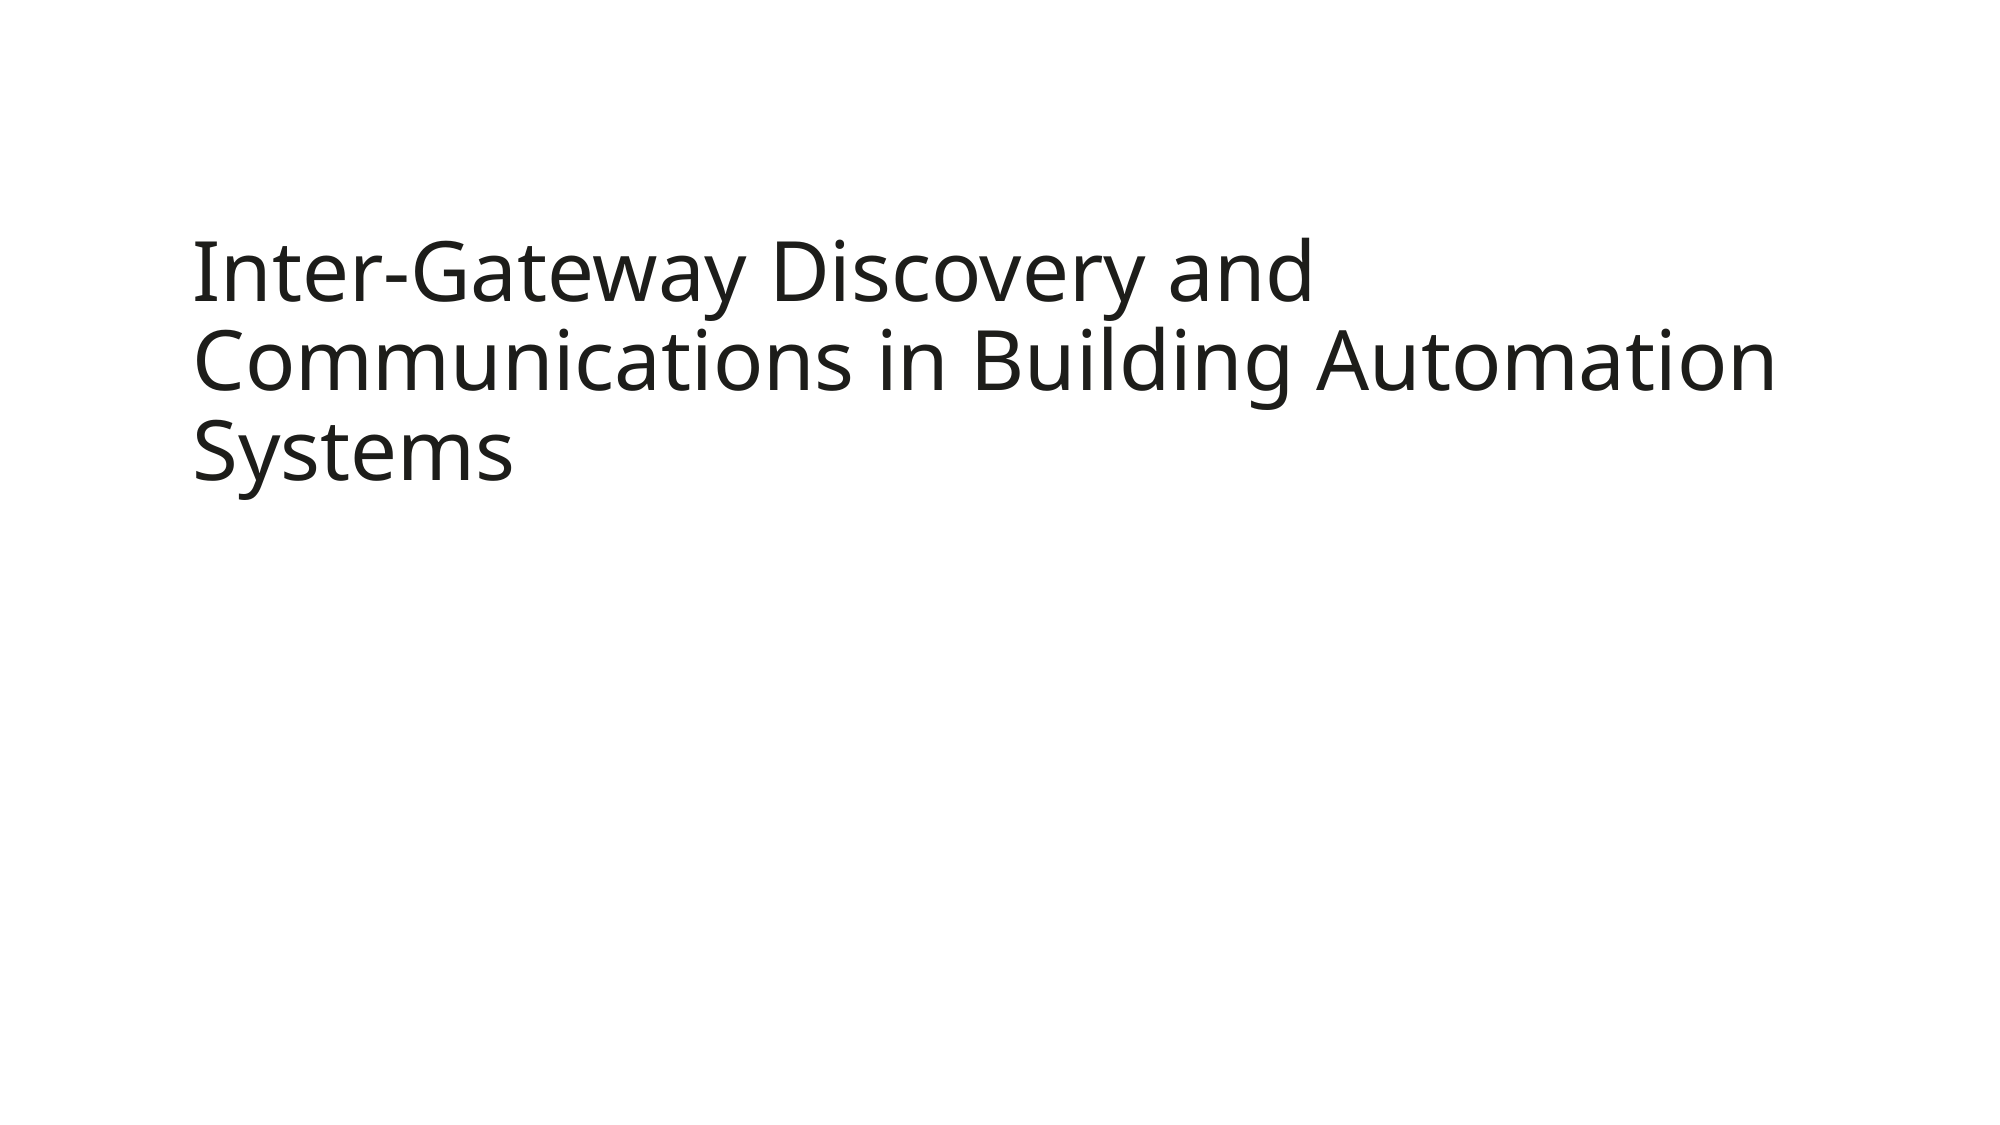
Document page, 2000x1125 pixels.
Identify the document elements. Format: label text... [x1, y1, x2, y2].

text_box Inter-Gateway Discovery and Communications in Building Automation Systems [177, 221, 1856, 445]
